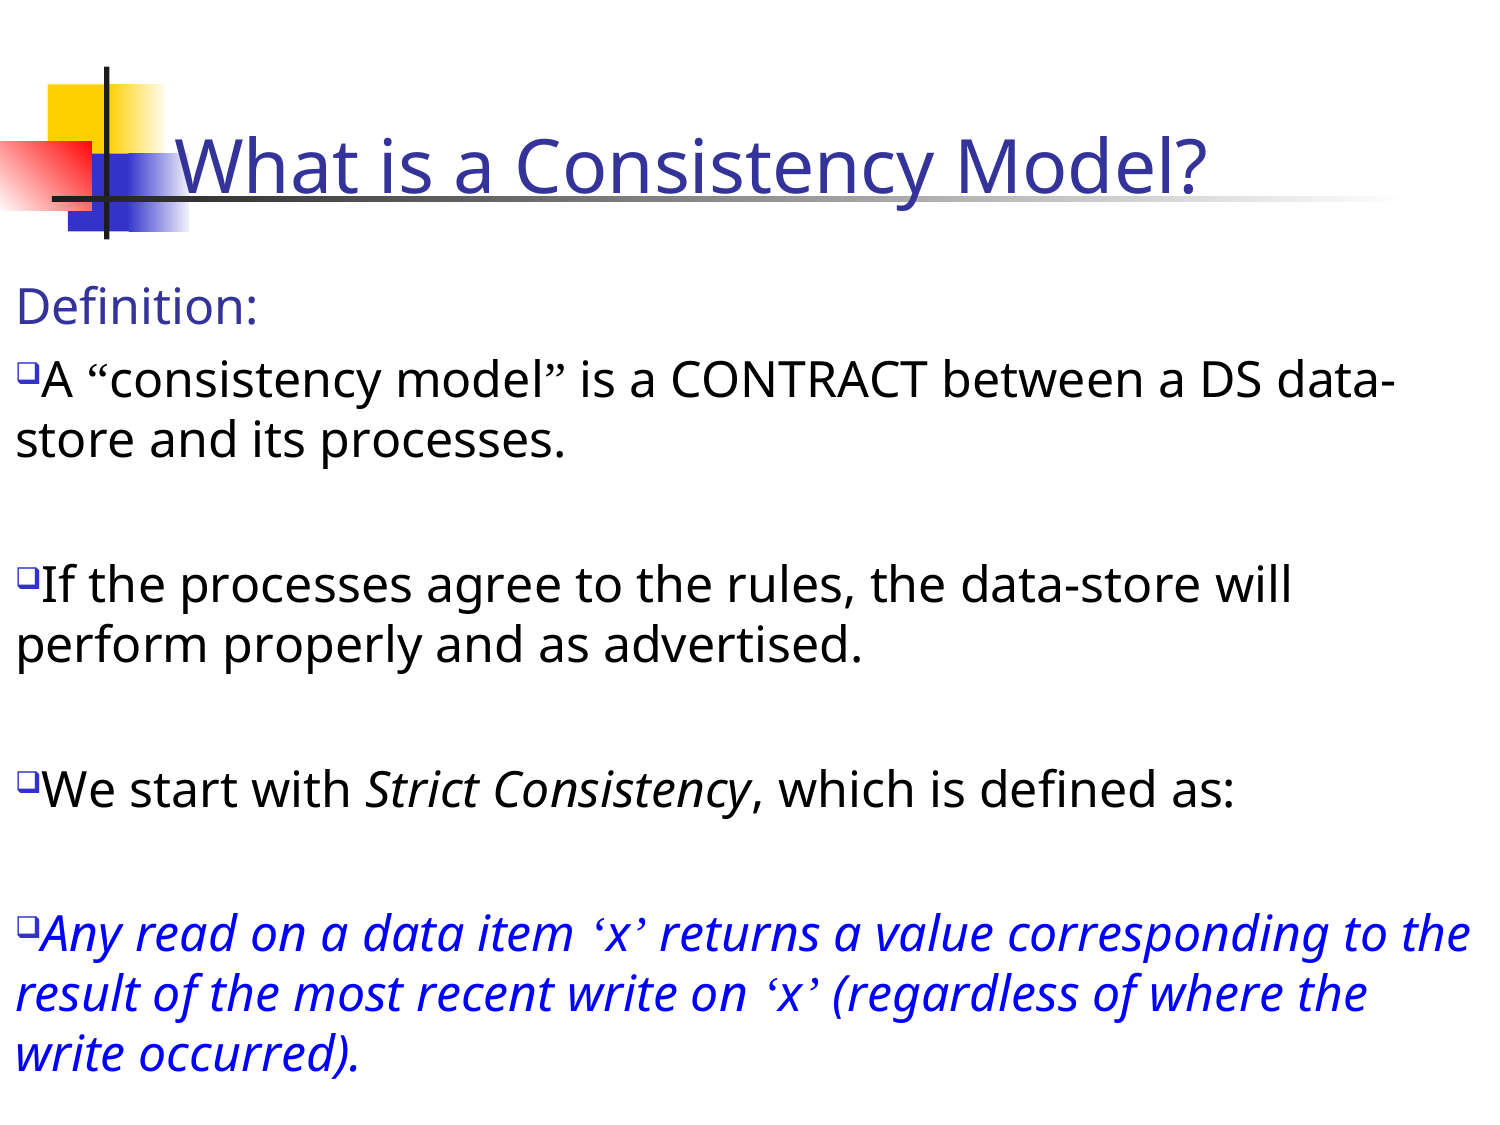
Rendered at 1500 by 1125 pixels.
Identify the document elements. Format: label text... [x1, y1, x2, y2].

text_box What is a Consistency Model? [159, 78, 1438, 216]
text_box Definition: A “consistency model” is a CONTRACT between a DS data-store and its processes. If the processes agree to the rules, the data-store will perform properly and as advertised. We start with Strict Consistency, which is defined as: Any read on a data item ‘x’ returns a value corresponding to the result of the most recent write on ‘x’ (regardless of where the write occurred). [0, 267, 1500, 1107]
